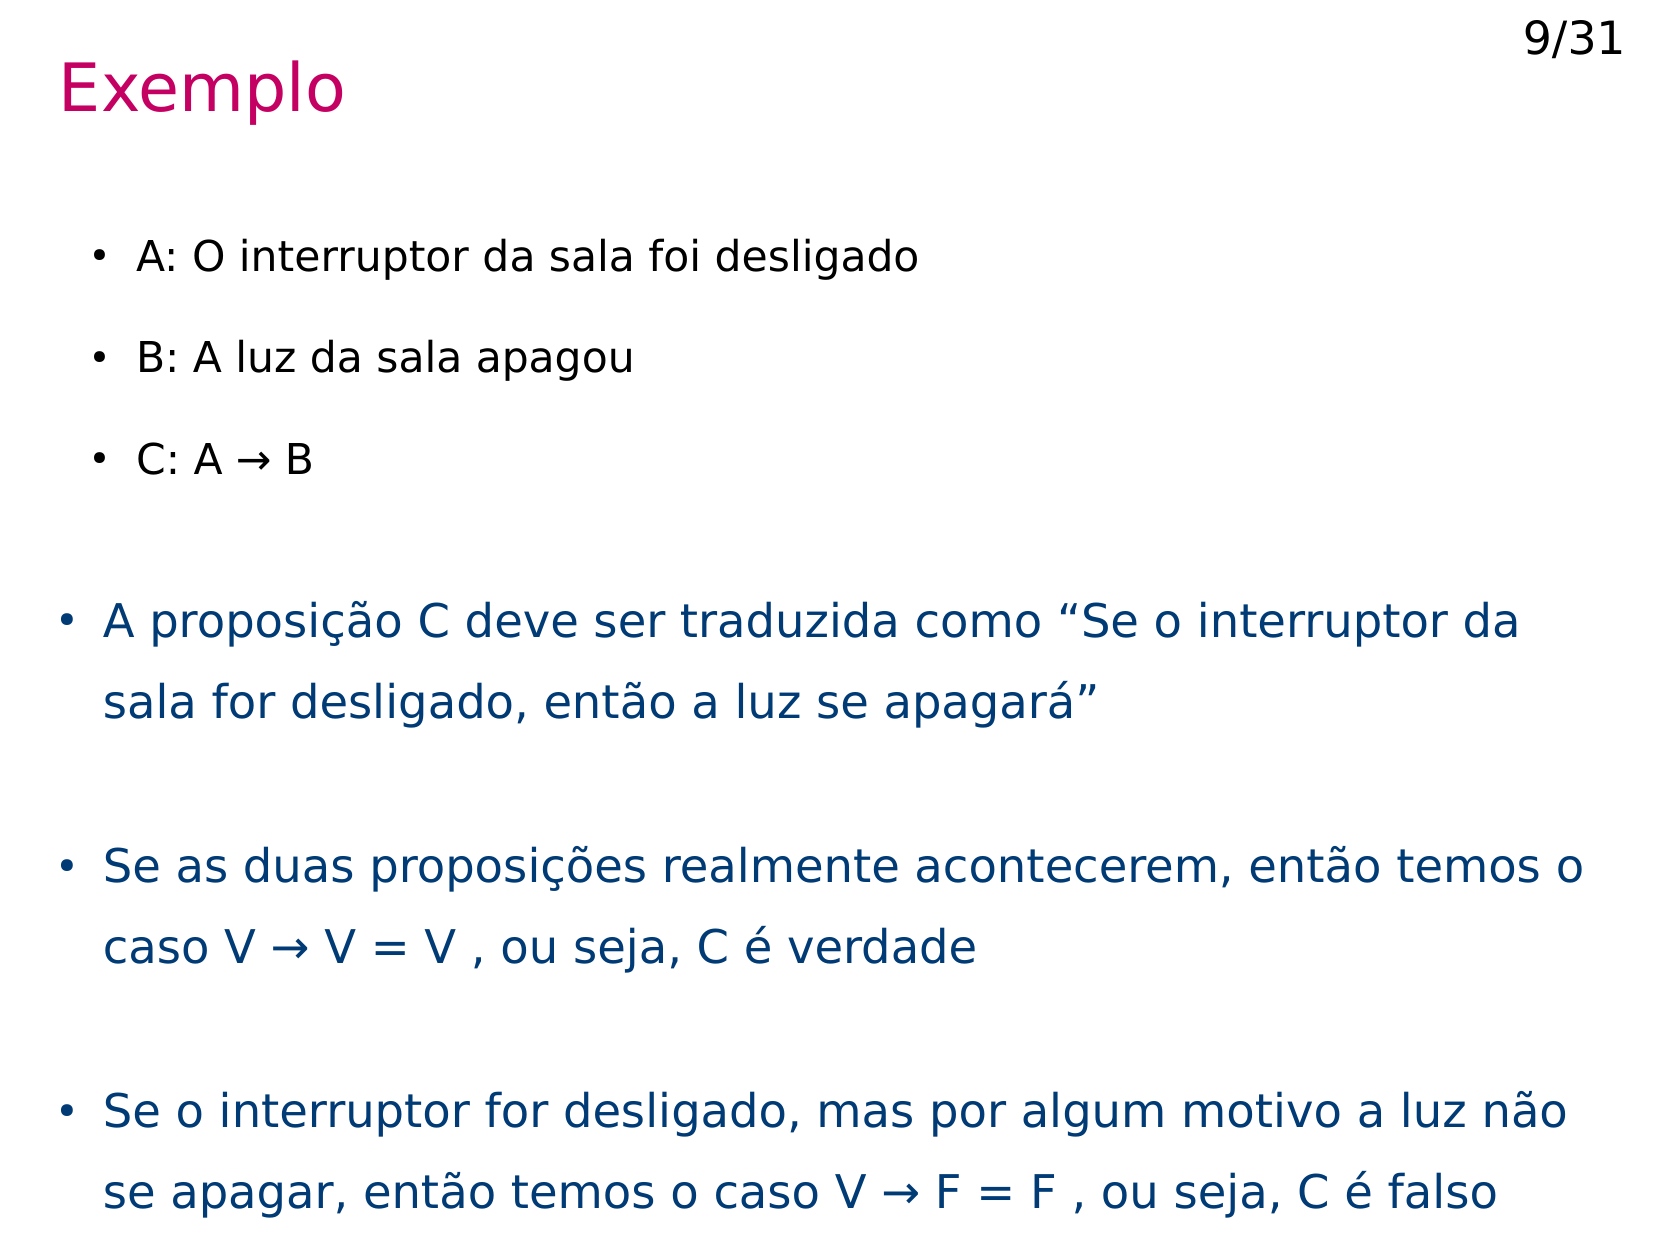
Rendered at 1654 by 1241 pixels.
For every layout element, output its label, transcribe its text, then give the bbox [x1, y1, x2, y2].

list A: O interruptor da sala foi desligado B: A luz da sala apagou C: A → B A proposição C deve ser traduzida como “Se o interruptor da sala for desligado, então a luz se apagará” Se as duas proposições realmente acontecerem, então temos o caso V → V = V , ou seja, C é verdade Se o interruptor for desligado, mas por algum motivo a luz não se apagar, então temos o caso V → F = F , ou seja, C é falso [59, 206, 1595, 1241]
title Exemplo [59, 29, 1625, 148]
